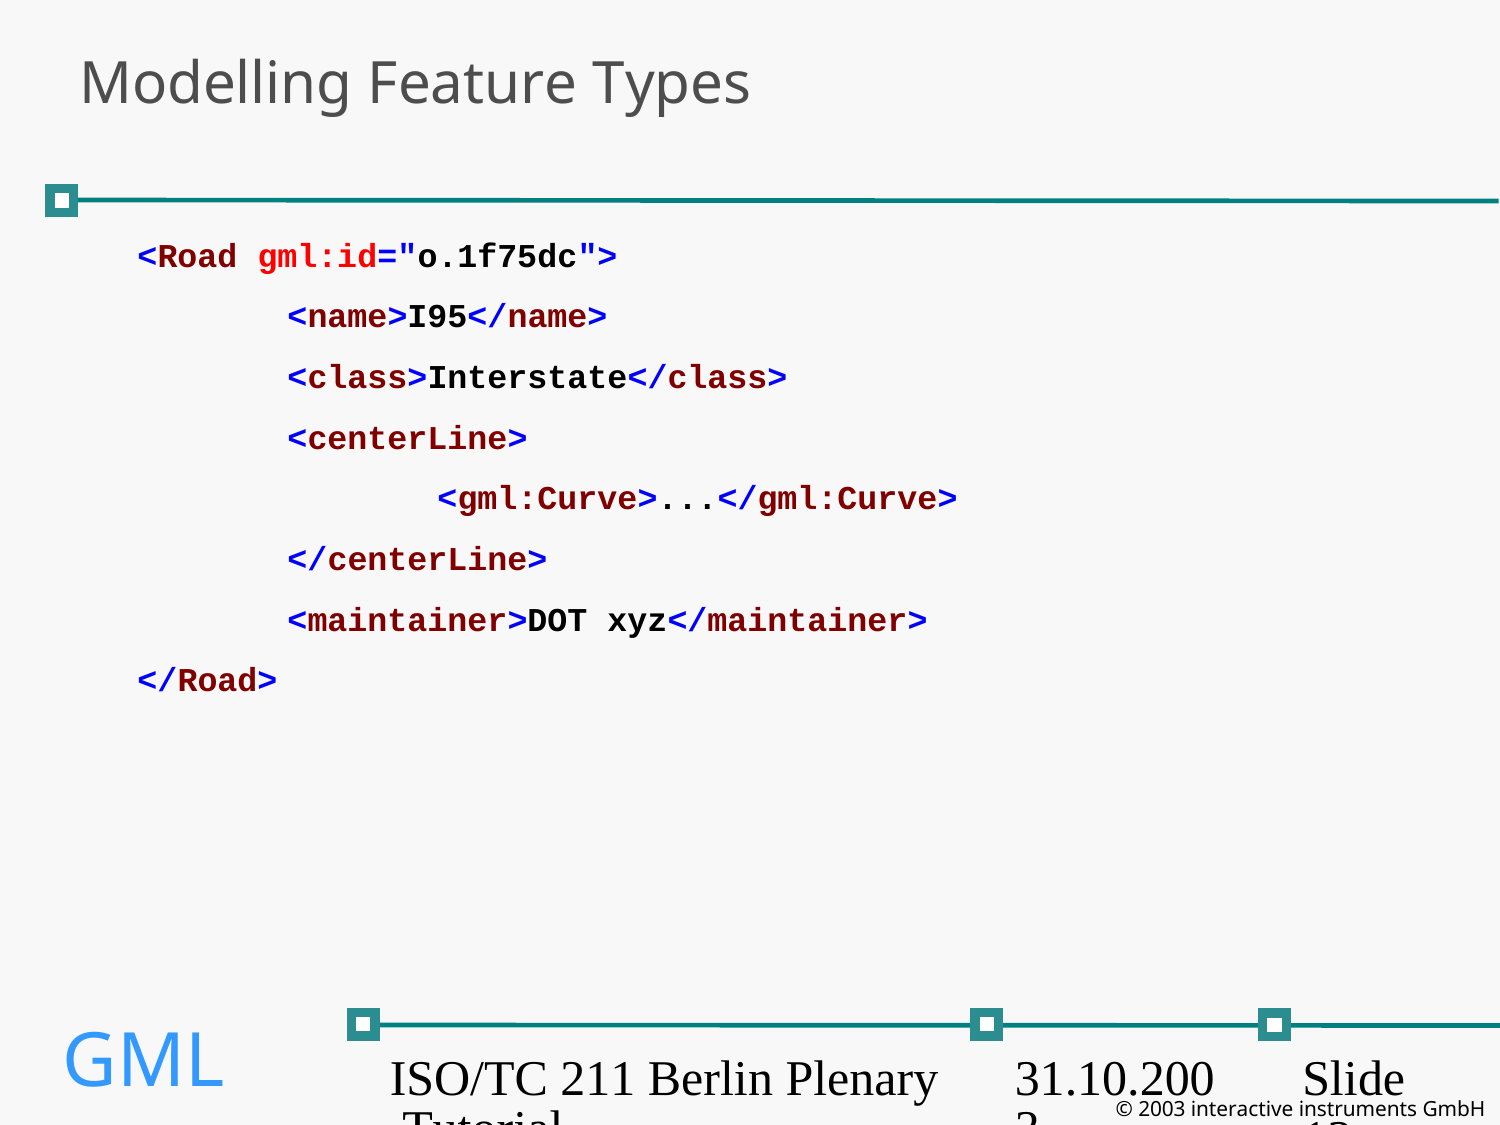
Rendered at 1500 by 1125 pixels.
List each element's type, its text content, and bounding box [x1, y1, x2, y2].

text_box <Road gml:id="o.1f75dc"> <name>I95</name> <class>Interstate</class> <centerLine> <gml:Curve>...</gml:Curve> </centerLine> <maintainer>DOT xyz</maintainer> </Road> [122, 226, 1230, 707]
title Modelling Feature Types [64, 37, 1427, 188]
